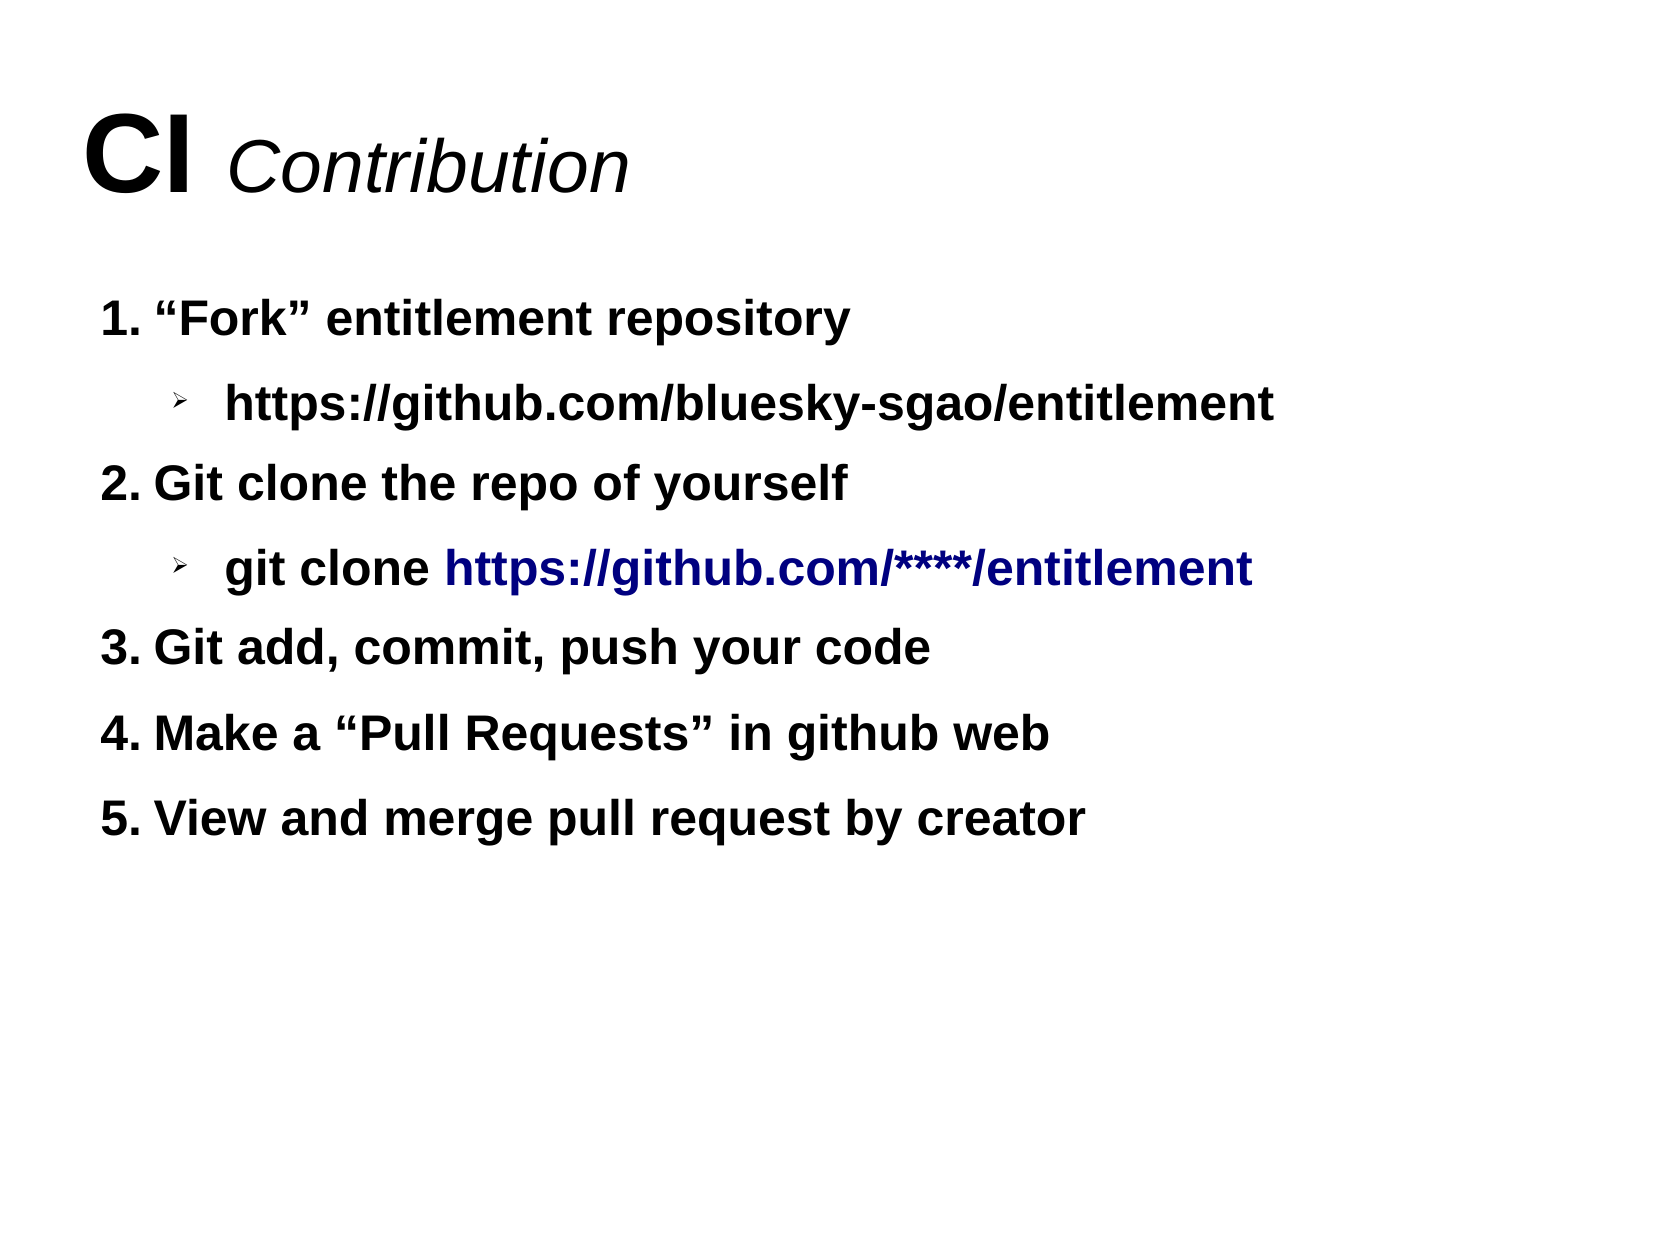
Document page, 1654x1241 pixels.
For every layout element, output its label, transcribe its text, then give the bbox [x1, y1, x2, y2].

title CI Contribution [82, 49, 1571, 257]
list “Fork” entitlement repository https://github.com/bluesky-sgao/entitlement Git clone the repo of yourself git clone https://github.com/****/entitlement Git add, commit, push your code Make a “Pull Requests” in github web View and merge pull request by creator [82, 290, 1571, 1006]
